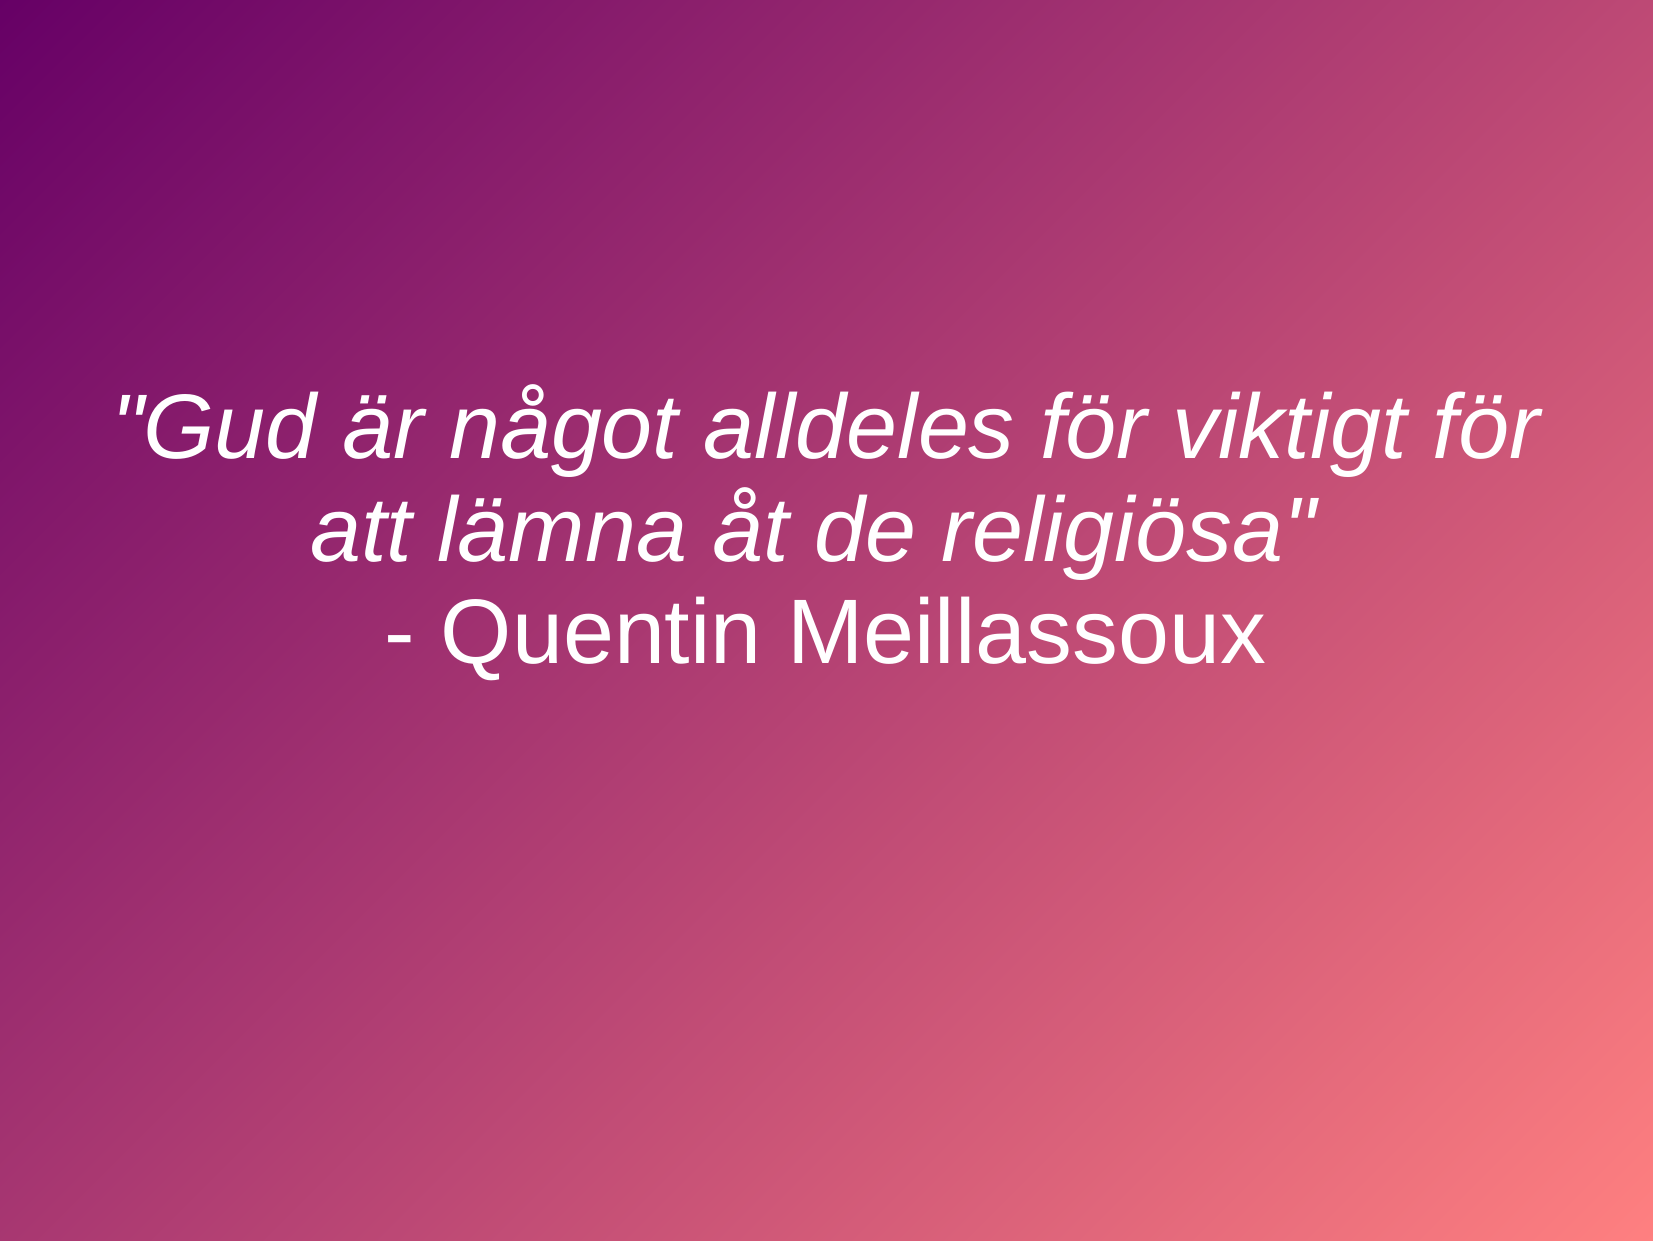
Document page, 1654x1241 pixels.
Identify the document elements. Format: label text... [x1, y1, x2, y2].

subtitle "Gud är något alldeles för viktigt för att lämna åt de religiösa" - Quentin Meillassoux [82, 49, 1571, 1010]
